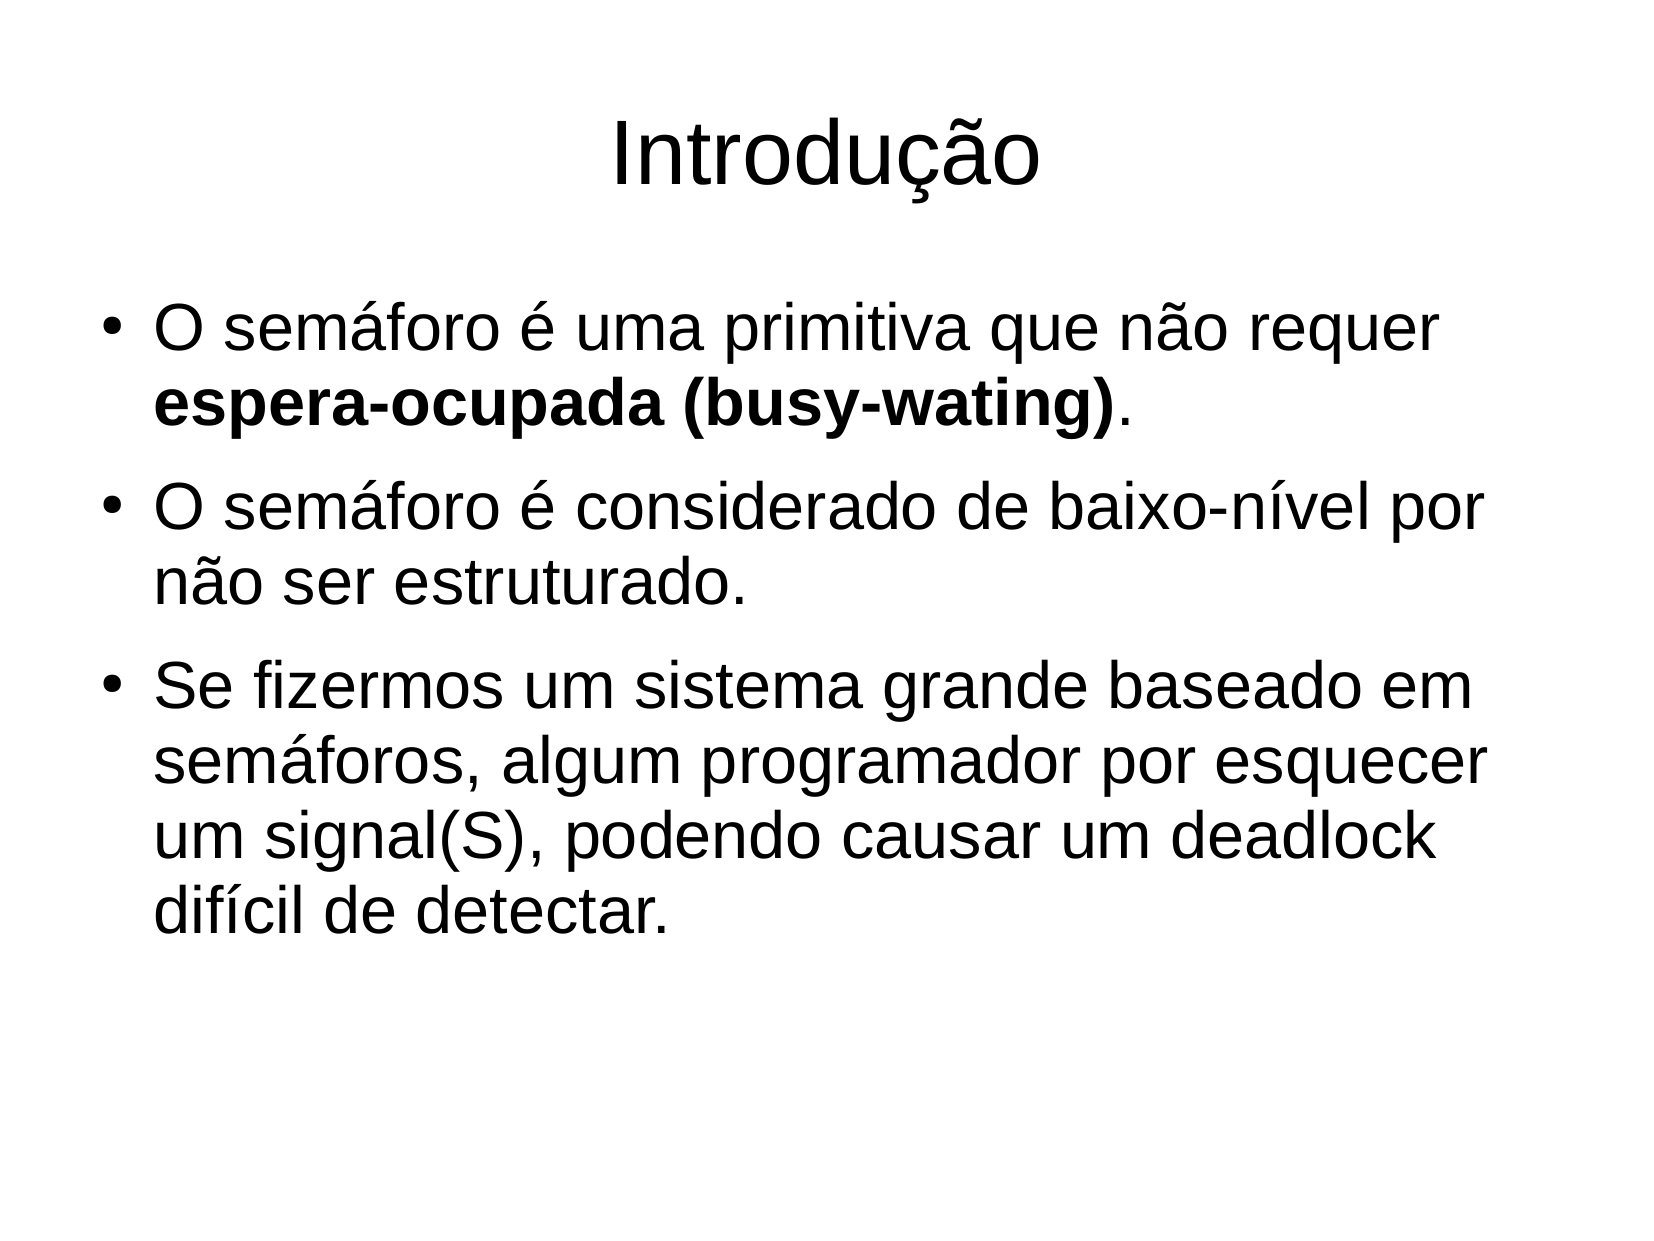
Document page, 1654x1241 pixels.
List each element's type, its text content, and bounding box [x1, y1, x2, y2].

title Introdução [82, 49, 1571, 257]
list O semáforo é uma primitiva que não requer espera-ocupada (busy-wating). O semáforo é considerado de baixo-nível por não ser estruturado. Se fizermos um sistema grande baseado em semáforos, algum programador por esquecer um signal(S), podendo causar um deadlock difícil de detectar. [82, 290, 1538, 1010]
